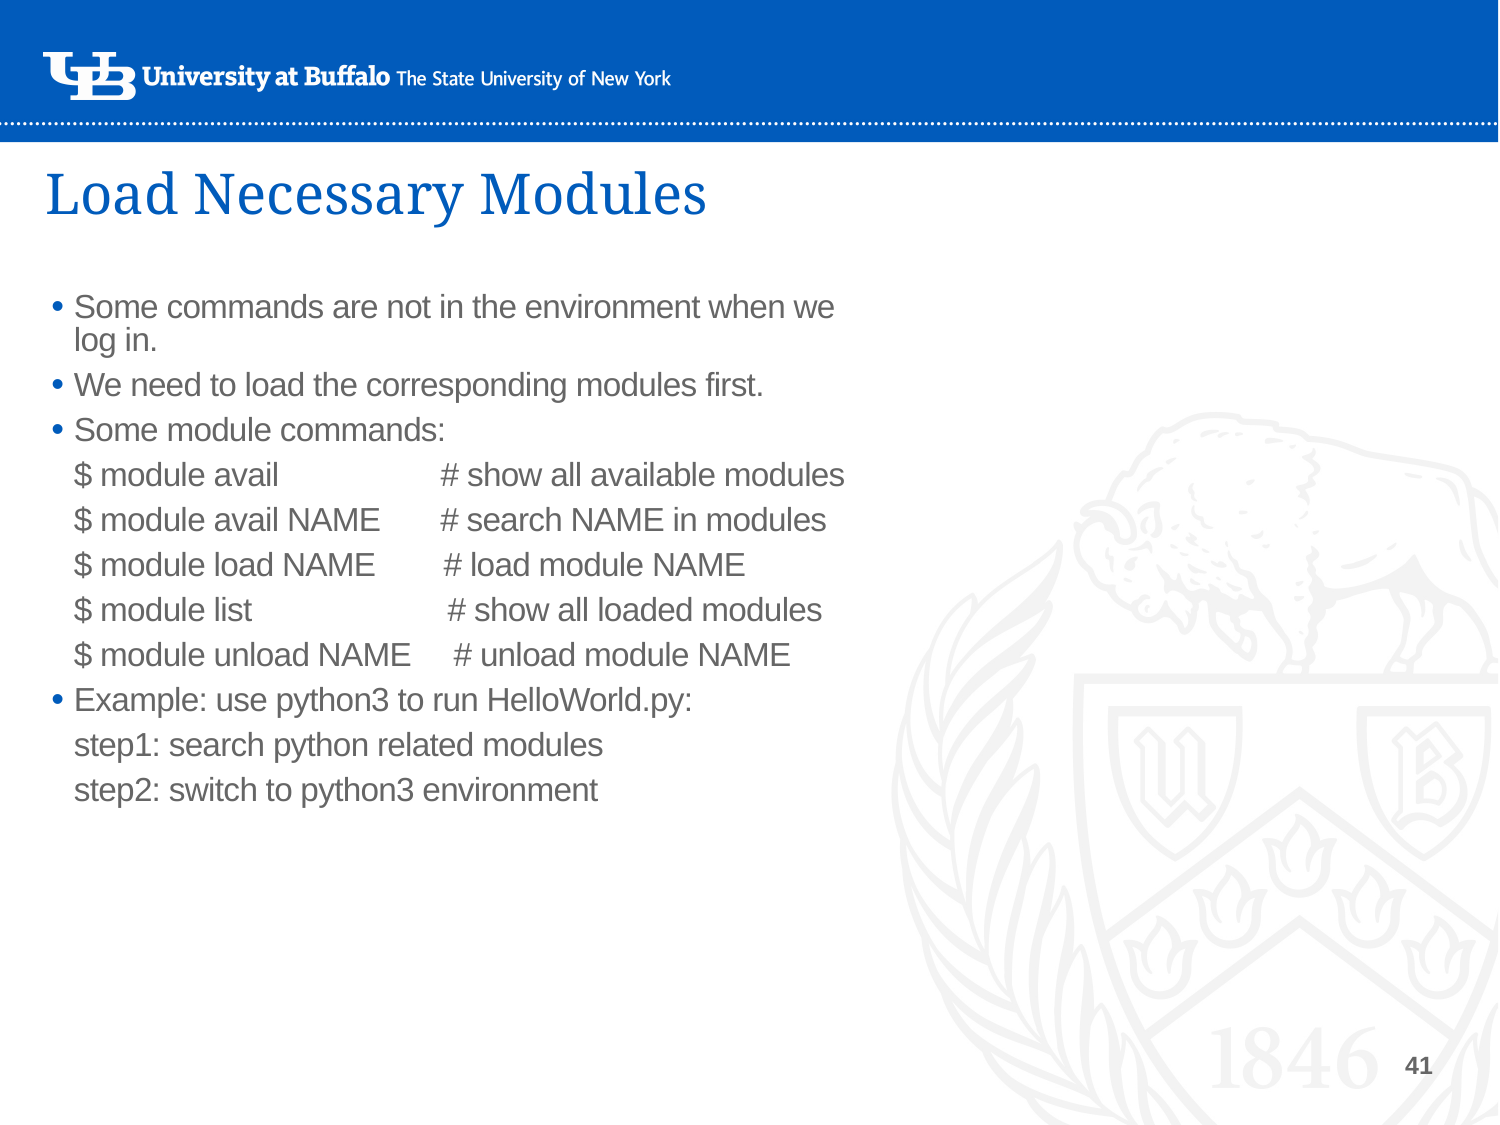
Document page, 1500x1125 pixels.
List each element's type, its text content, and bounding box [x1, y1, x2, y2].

picture [0, 0, 1499, 1125]
list Some commands are not in the environment when we log in. We need to load the corresponding modules first. Some module commands: $ module avail # show all available modules $ module avail NAME # search NAME in modules $ module load NAME # load module NAME $ module list # show all loaded modules $ module unload NAME # unload module NAME Example: use python3 to run HelloWorld.py: step1: search python related modules step2: switch to python3 environment [21, 285, 886, 976]
title Load Necessary Modules [30, 153, 1387, 233]
